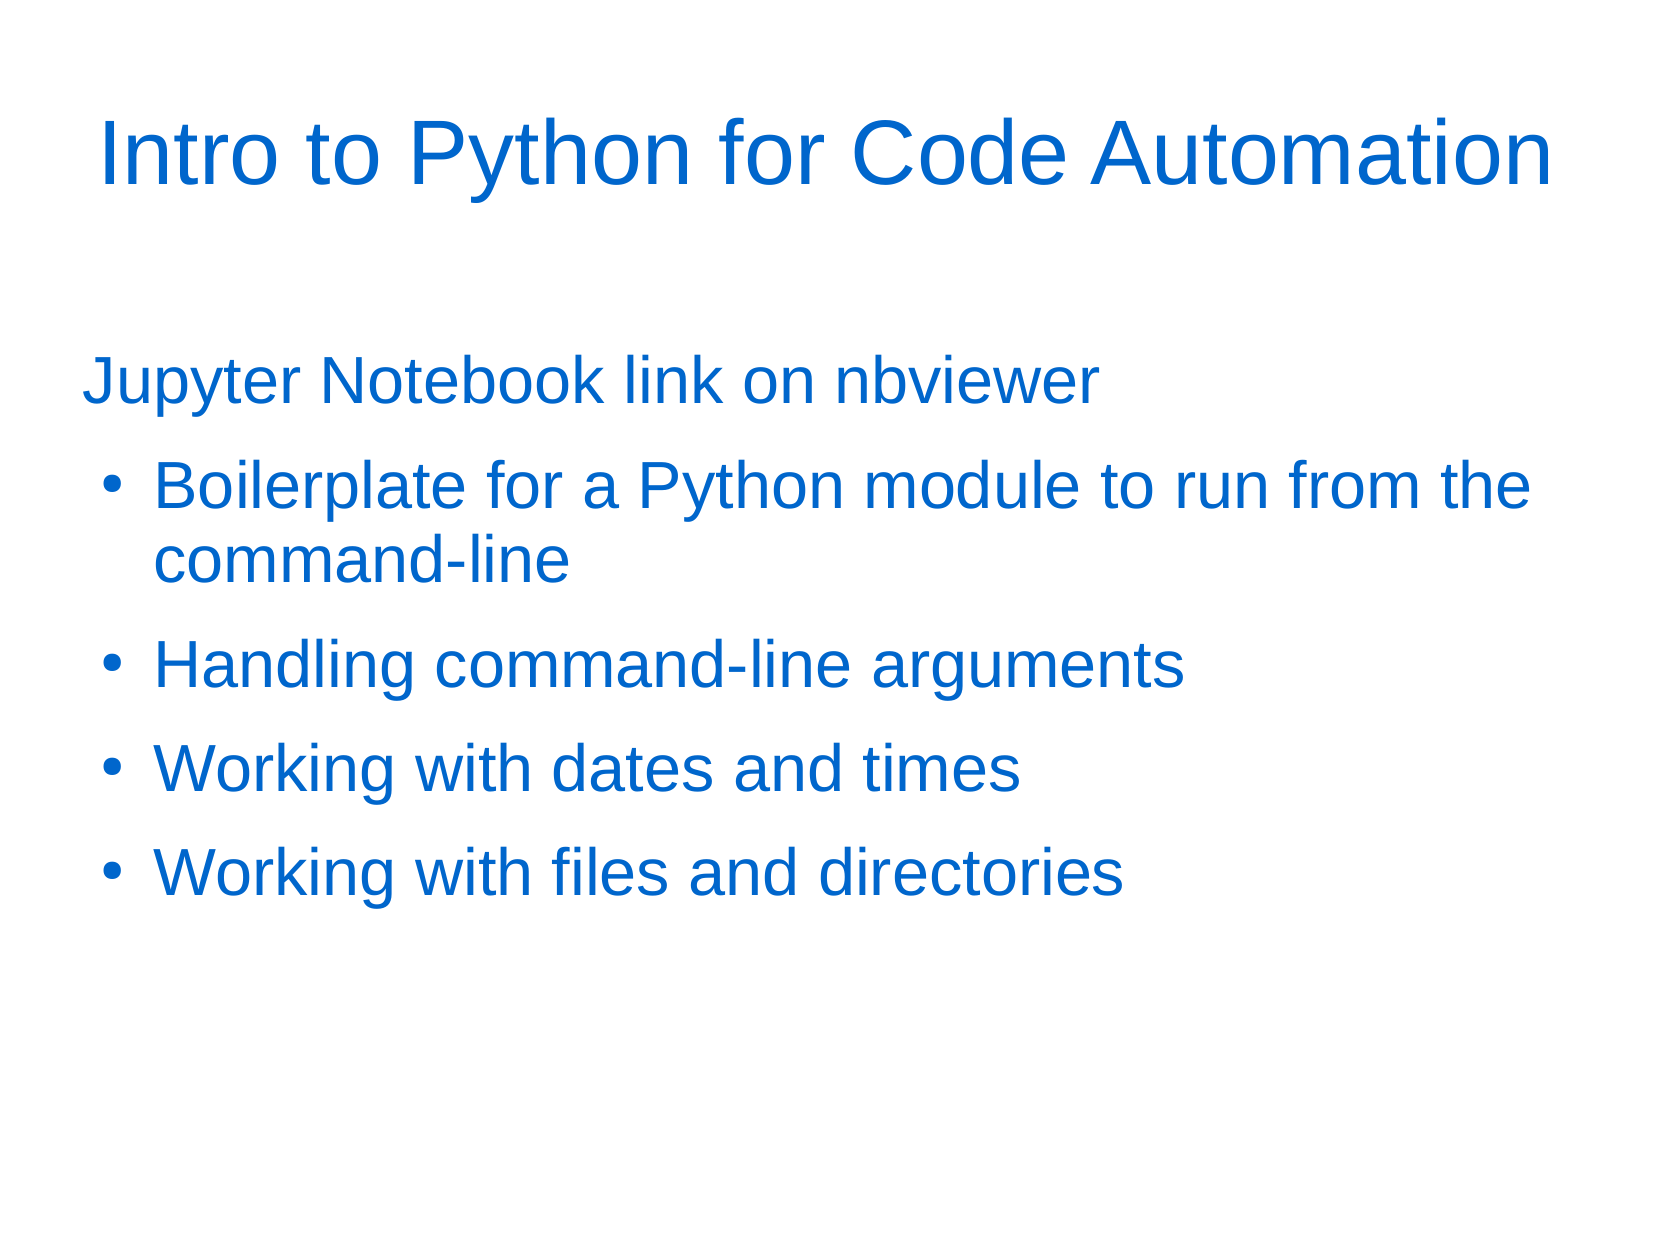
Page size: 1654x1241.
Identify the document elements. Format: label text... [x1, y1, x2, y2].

list Jupyter Notebook link on nbviewer Boilerplate for a Python module to run from the command-line Handling command-line arguments Working with dates and times Working with files and directories [82, 343, 1571, 1063]
title Intro to Python for Code Automation [82, 49, 1571, 257]
